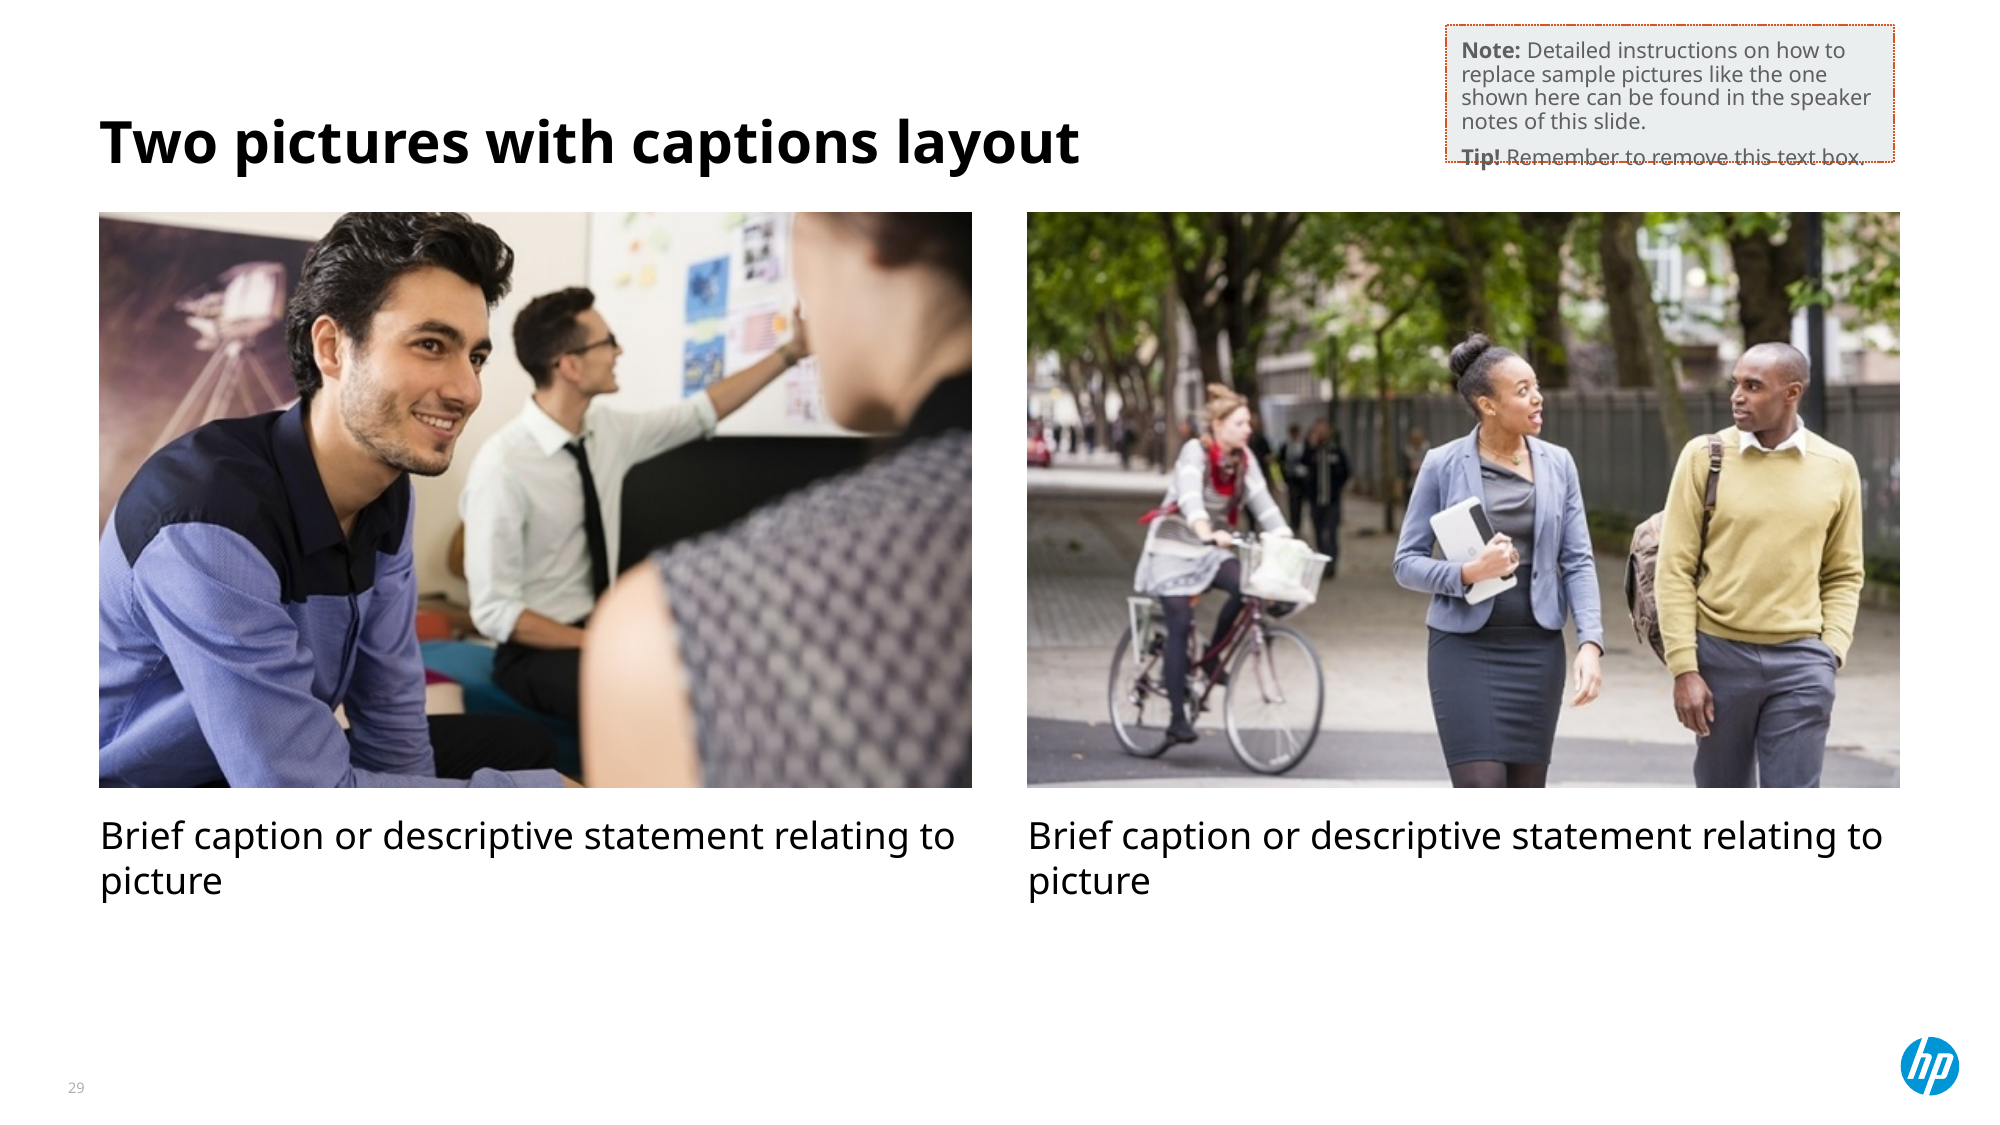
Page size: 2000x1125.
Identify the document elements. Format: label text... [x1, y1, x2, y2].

list Brief caption or descriptive statement relating to picture [99, 812, 972, 998]
list Brief caption or descriptive statement relating to picture [1027, 812, 1900, 998]
picture [99, 212, 972, 788]
text_box Note: Detailed instructions on how to replace sample pictures like the one shown here can be found in the speaker notes of this slide. Tip! Remember to remove this text box. [1446, 24, 1894, 163]
title Two pictures with captions layout [99, 50, 1900, 175]
slide_number <number> [34, 1062, 85, 1099]
picture [1027, 212, 1900, 788]
